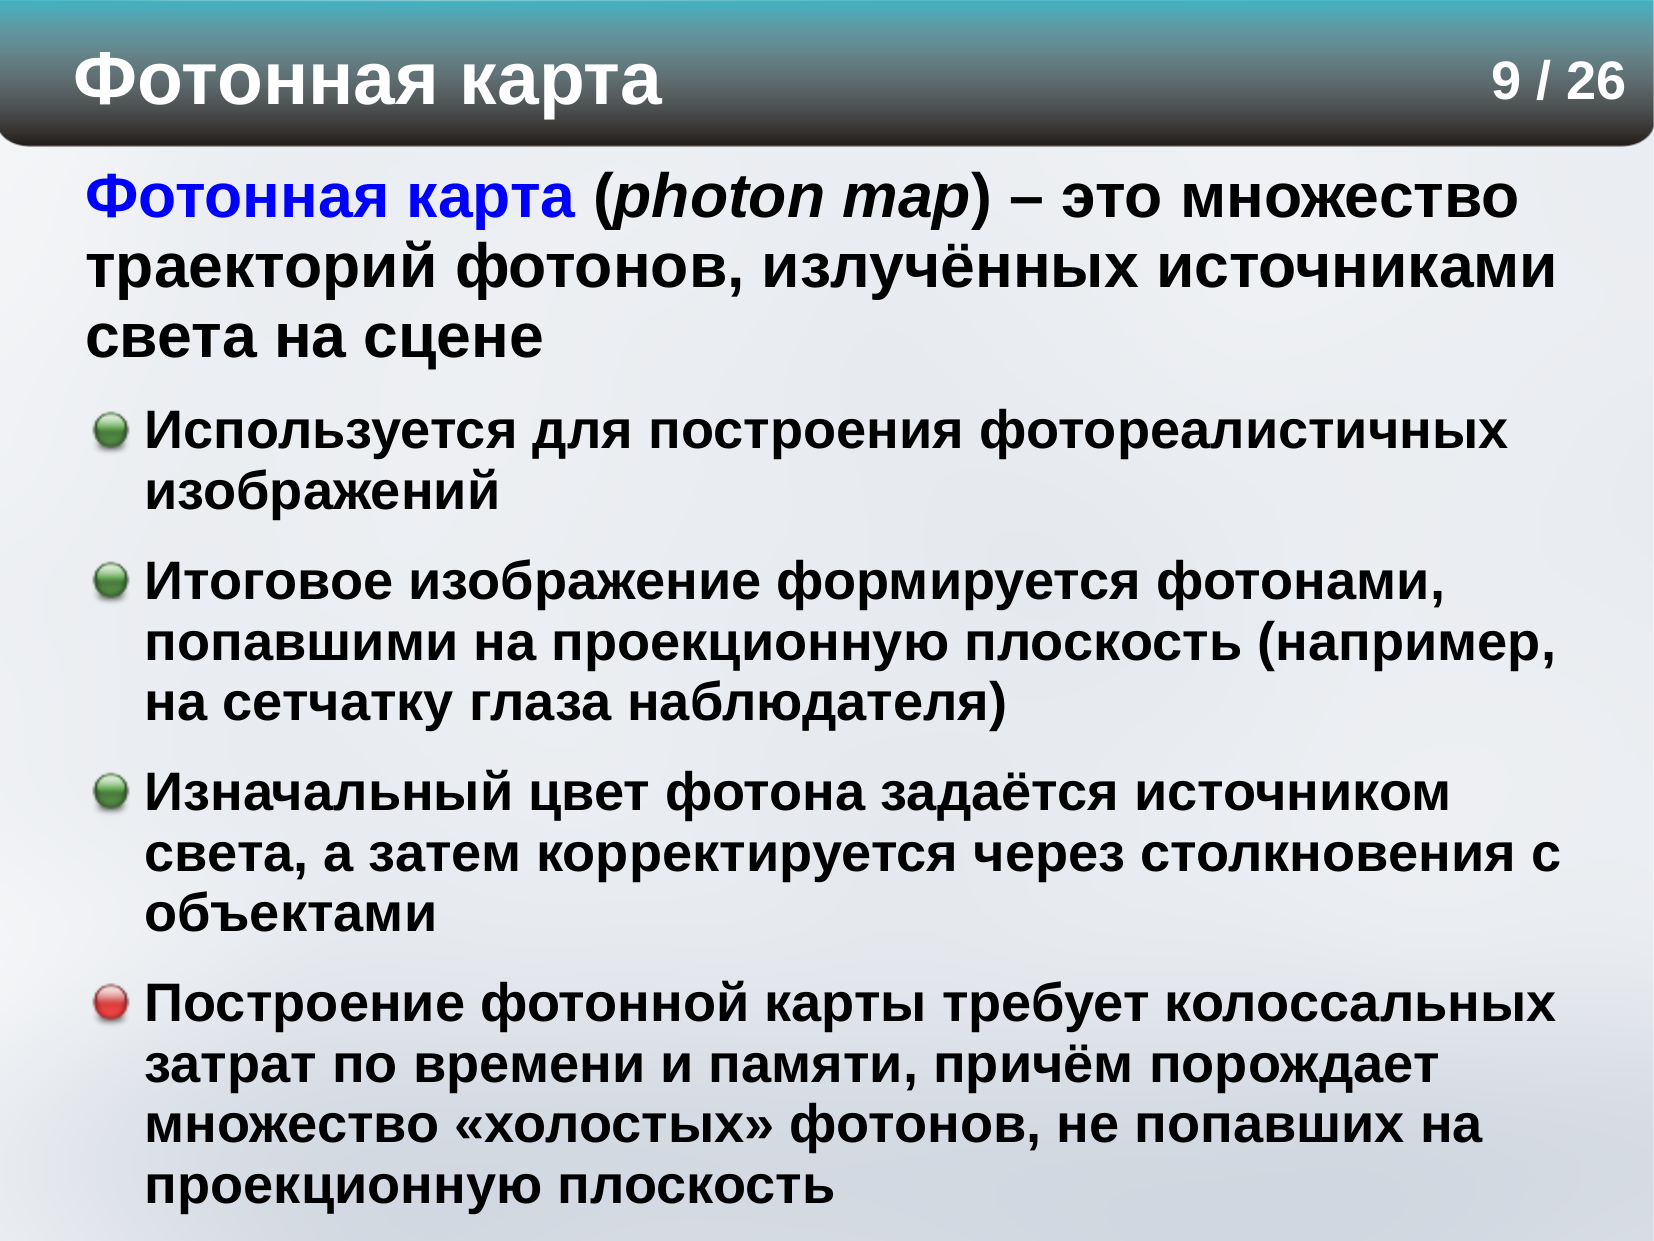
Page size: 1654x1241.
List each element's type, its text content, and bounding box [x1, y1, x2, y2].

text_box Фотонная карта (photon map) – это множество траекторий фотонов, излучённых источниками света на сцене Используется для построения фотореалистичных изображений Итоговое изображение формируется фотонами, попавшими на проекционную плоскость (например, на сетчатку глаза наблюдателя) Изначальный цвет фотона задаётся источником света, а затем корректируется через столкновения с объектами Построение фотонной карты требует колоссальных затрат по времени и памяти, причём порождает множество «холостых» фотонов, не попавших на проекционную плоскость [70, 153, 1625, 1223]
text_box <номер> / 26 [1476, 42, 1654, 179]
picture [0, 0, 1654, 1241]
text_box Фотонная карта [59, 29, 1300, 129]
